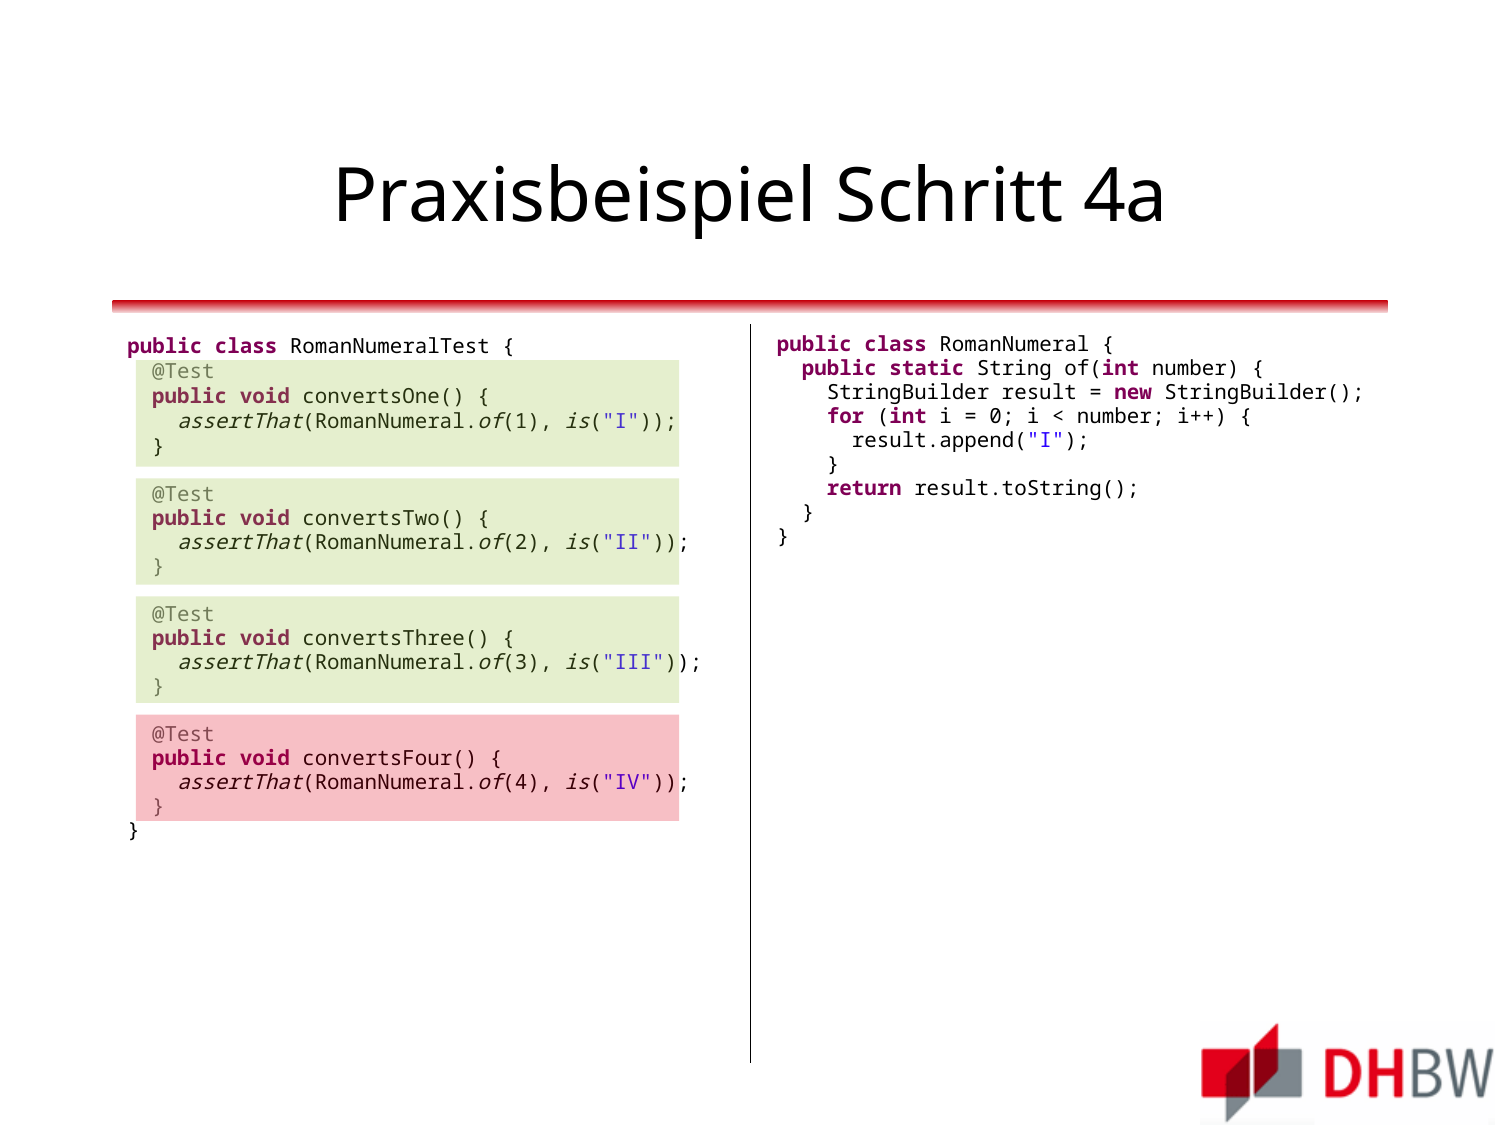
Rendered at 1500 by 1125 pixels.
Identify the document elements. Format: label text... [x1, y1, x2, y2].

list public class RomanNumeralTest { @Test public void convertsOne() { assertThat(RomanNumeral.of(1), is("I")); } @Test public void convertsTwo() { assertThat(RomanNumeral.of(2), is("II")); } @Test public void convertsThree() { assertThat(RomanNumeral.of(3), is("III")); } @Test public void convertsFour() { assertThat(RomanNumeral.of(4), is("IV")); } } [112, 324, 739, 1063]
text_box [135, 596, 680, 703]
text_box [135, 478, 680, 585]
picture [1200, 1021, 1495, 1125]
text_box [135, 714, 680, 821]
title Praxisbeispiel Schritt 4a [113, 29, 1388, 362]
list public class RomanNumeral { public static String of(int number) { StringBuilder result = new StringBuilder(); for (int i = 0; i < number; i++) { result.append("I"); } return result.toString(); } } [762, 324, 1388, 1063]
text_box [135, 360, 680, 467]
